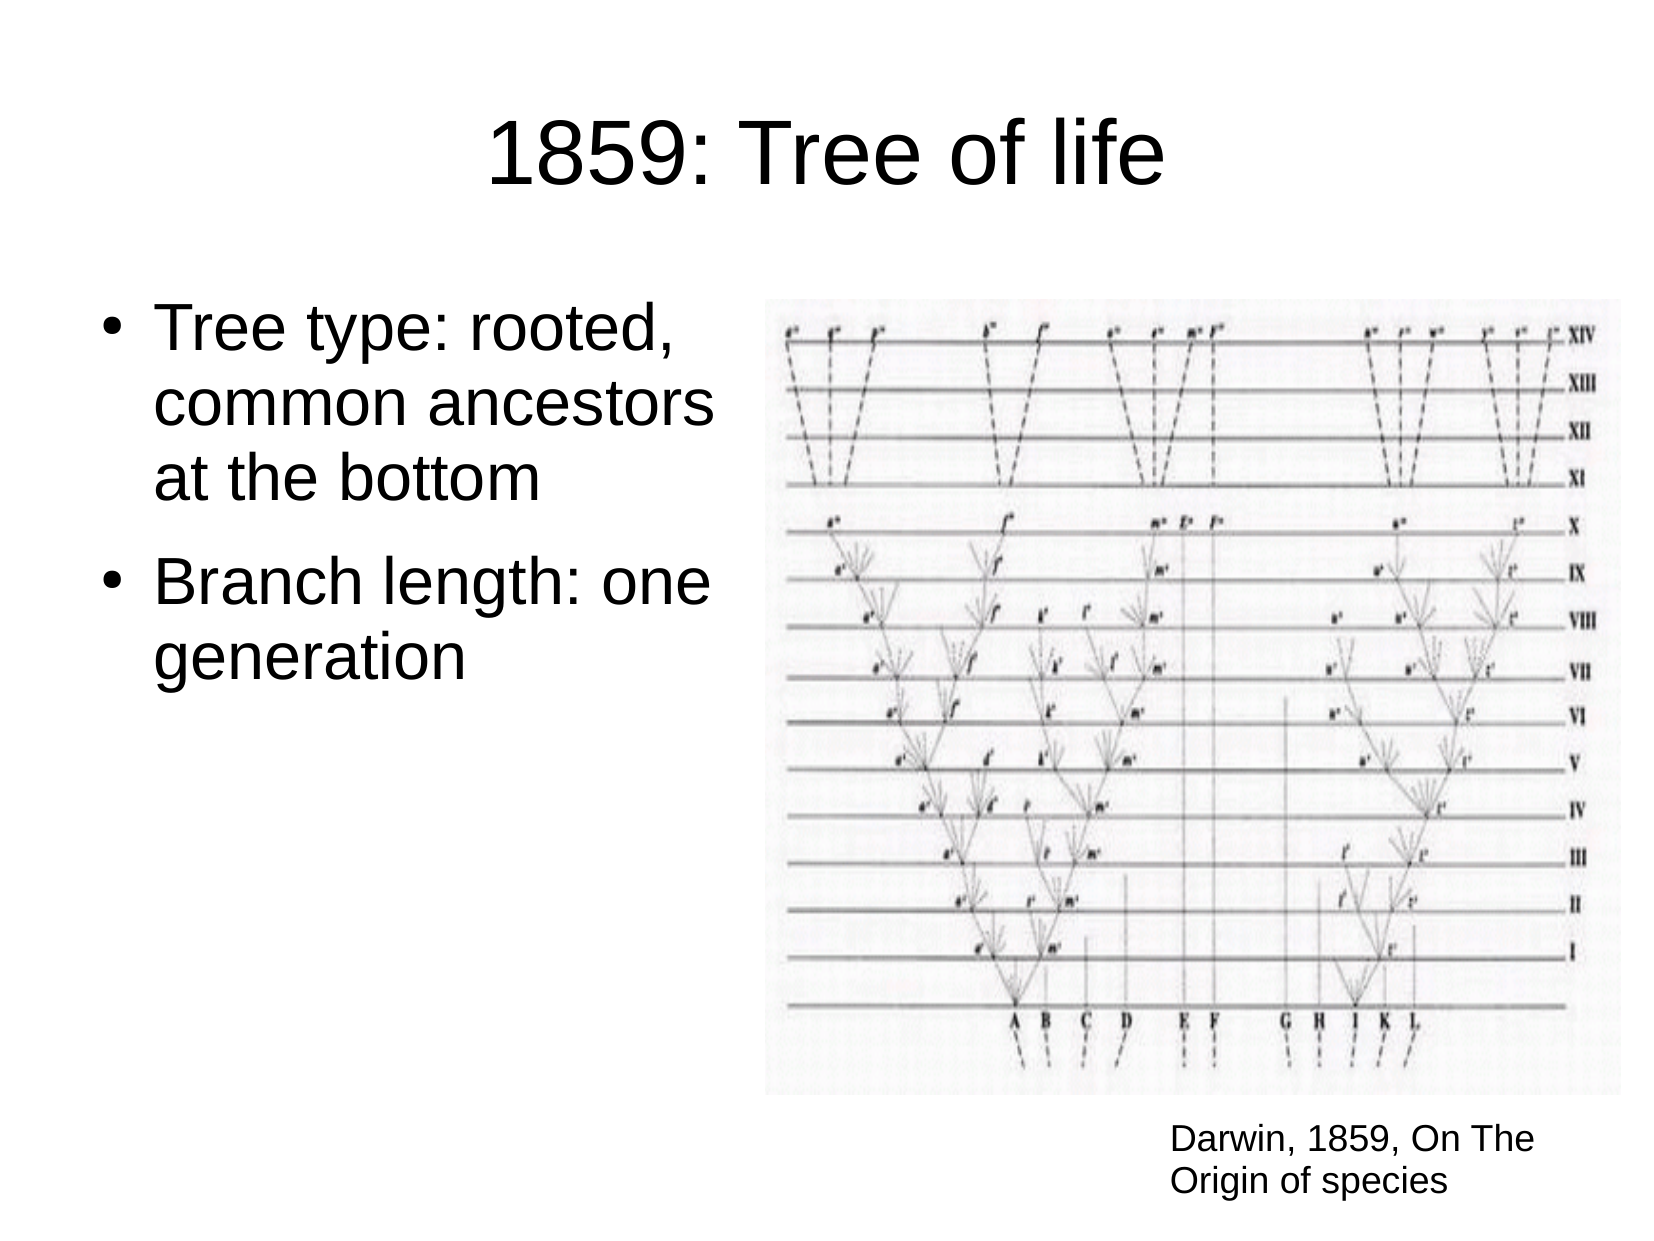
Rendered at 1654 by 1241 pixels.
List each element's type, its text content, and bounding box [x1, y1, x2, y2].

picture [765, 299, 1621, 1096]
title 1859: Tree of life [82, 49, 1571, 257]
list Tree type: rooted, common ancestors at the bottom Branch length: one generation [82, 290, 766, 1201]
text_box Darwin, 1859, On The Origin of species [1155, 1110, 1621, 1209]
